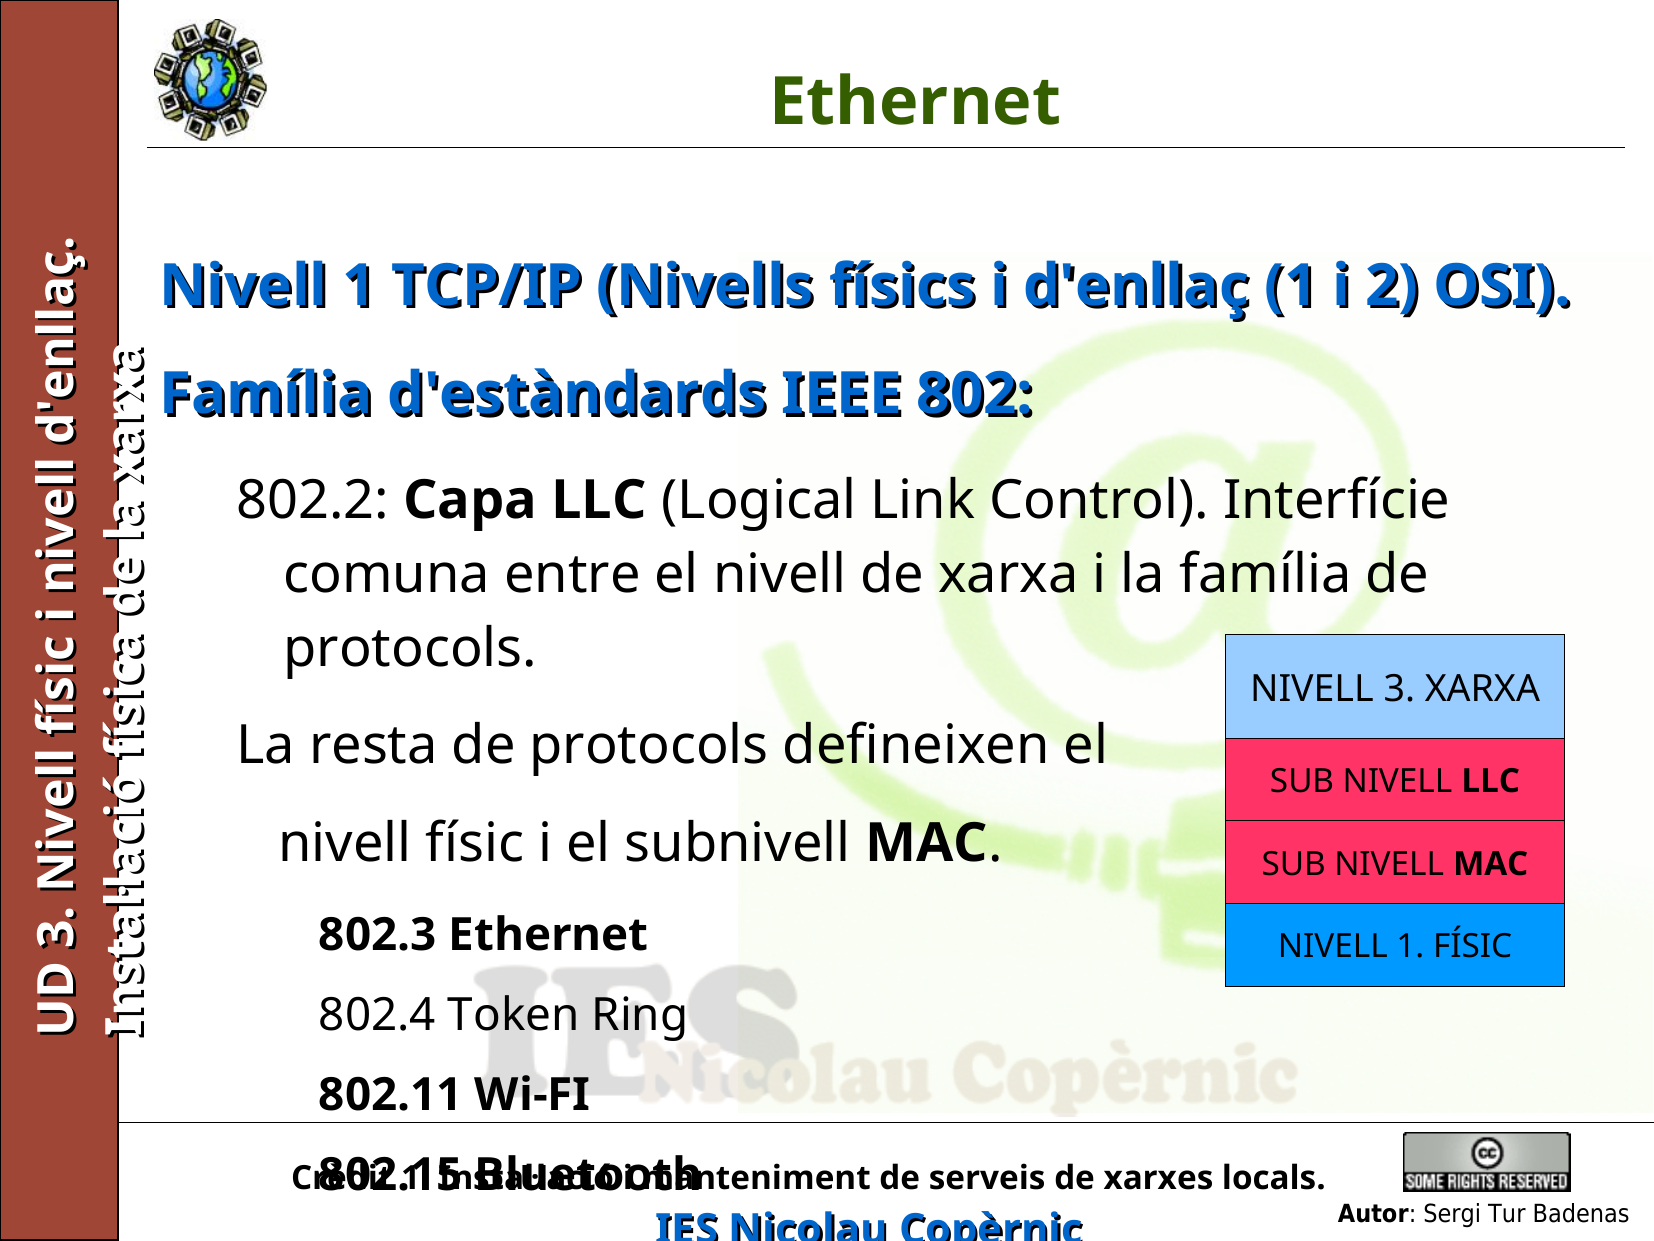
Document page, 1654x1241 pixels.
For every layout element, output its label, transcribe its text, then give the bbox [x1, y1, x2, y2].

picture [466, 252, 1654, 1117]
title Ethernet [171, 49, 1654, 148]
picture [500, 1078, 511, 1102]
text_box NIVELL 3. XARXA [1225, 634, 1565, 738]
text_box SUB NIVELL LLC [1225, 738, 1565, 820]
text_box NIVELL 1. FÍSIC [1225, 903, 1565, 987]
picture [481, 1078, 493, 1103]
picture [1403, 1132, 1571, 1192]
text_box SUB NIVELL MAC [1225, 820, 1565, 903]
picture [154, 19, 268, 142]
list Nivell 1 TCP/IP (Nivells físics i d'enllaç (1 i 2) OSI). Família d'estàndards IEEE 802: 802.2: Capa LLC (Logical Link Control). Interfície comuna entre el nivell de xarxa i la família de protocols. La resta de protocols defineixen el nivell físic i el subnivell MAC. 802.3 Ethernet 802.4 Token Ring 802.11 Wi-FI 802.15 Bluetooth [141, 242, 1630, 1078]
